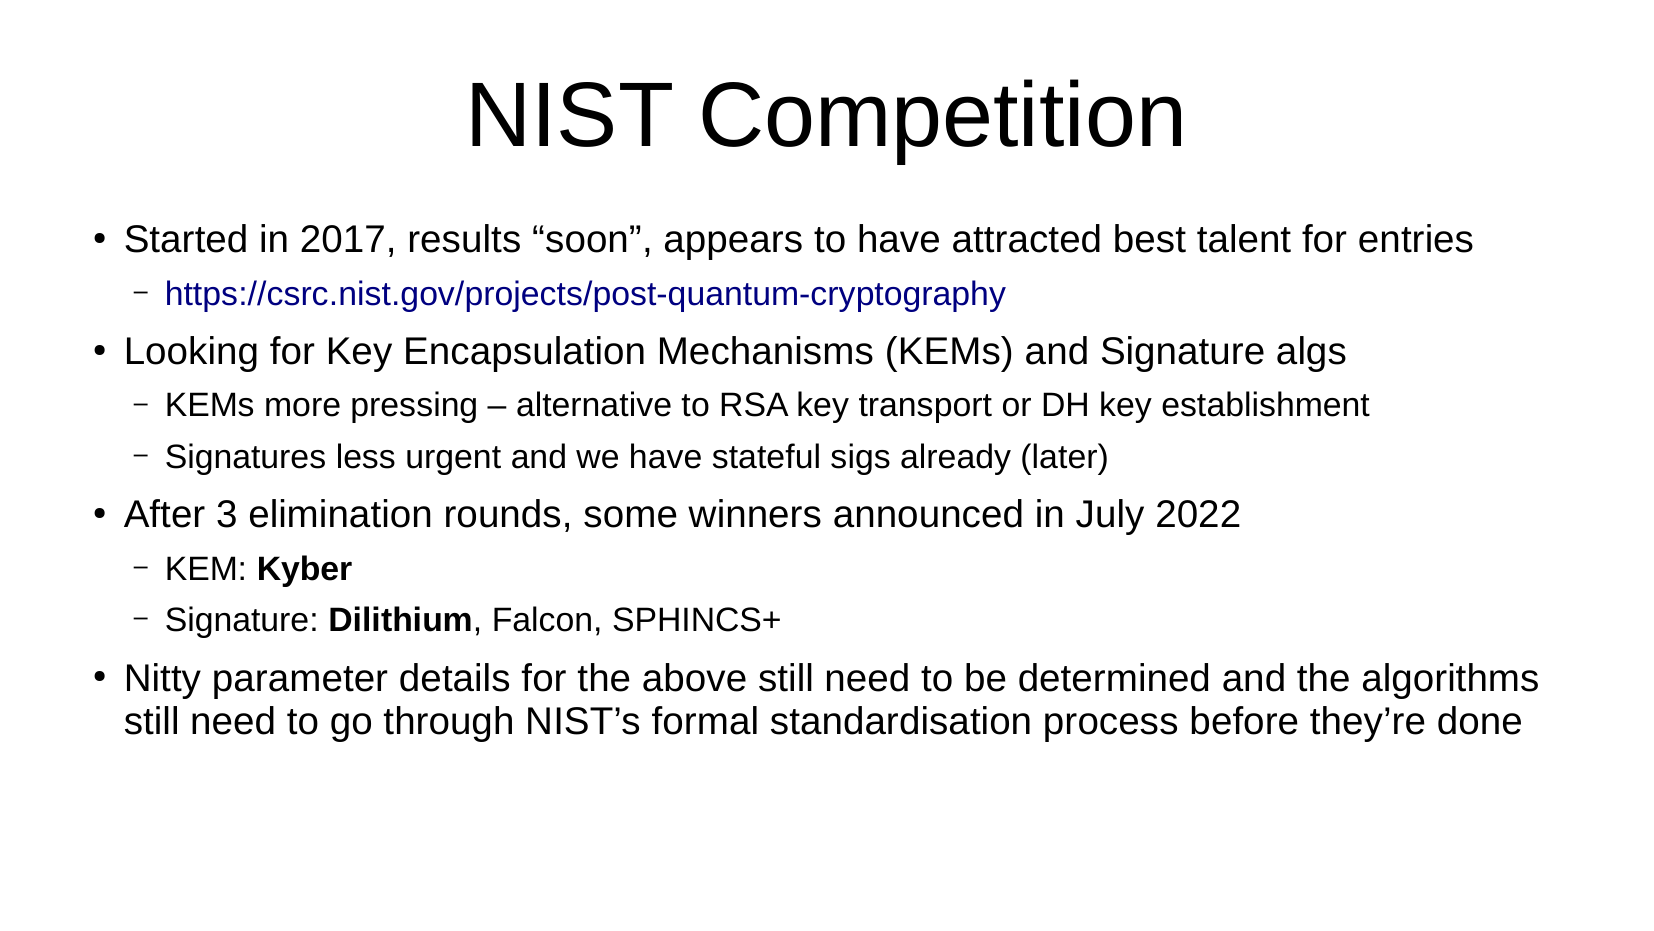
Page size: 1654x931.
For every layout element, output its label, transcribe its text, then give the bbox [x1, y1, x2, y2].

title NIST Competition [82, 37, 1571, 193]
list Started in 2017, results “soon”, appears to have attracted best talent for entries https://csrc.nist.gov/projects/post-quantum-cryptography Looking for Key Encapsulation Mechanisms (KEMs) and Signature algs KEMs more pressing – alternative to RSA key transport or DH key establishment Signatures less urgent and we have stateful sigs already (later) After 3 elimination rounds, some winners announced in July 2022 KEM: Kyber Signature: Dilithium, Falcon, SPHINCS+ Nitty parameter details for the above still need to be determined and the algorithms still need to go through NIST’s formal standardisation process before they’re done [82, 217, 1571, 758]
